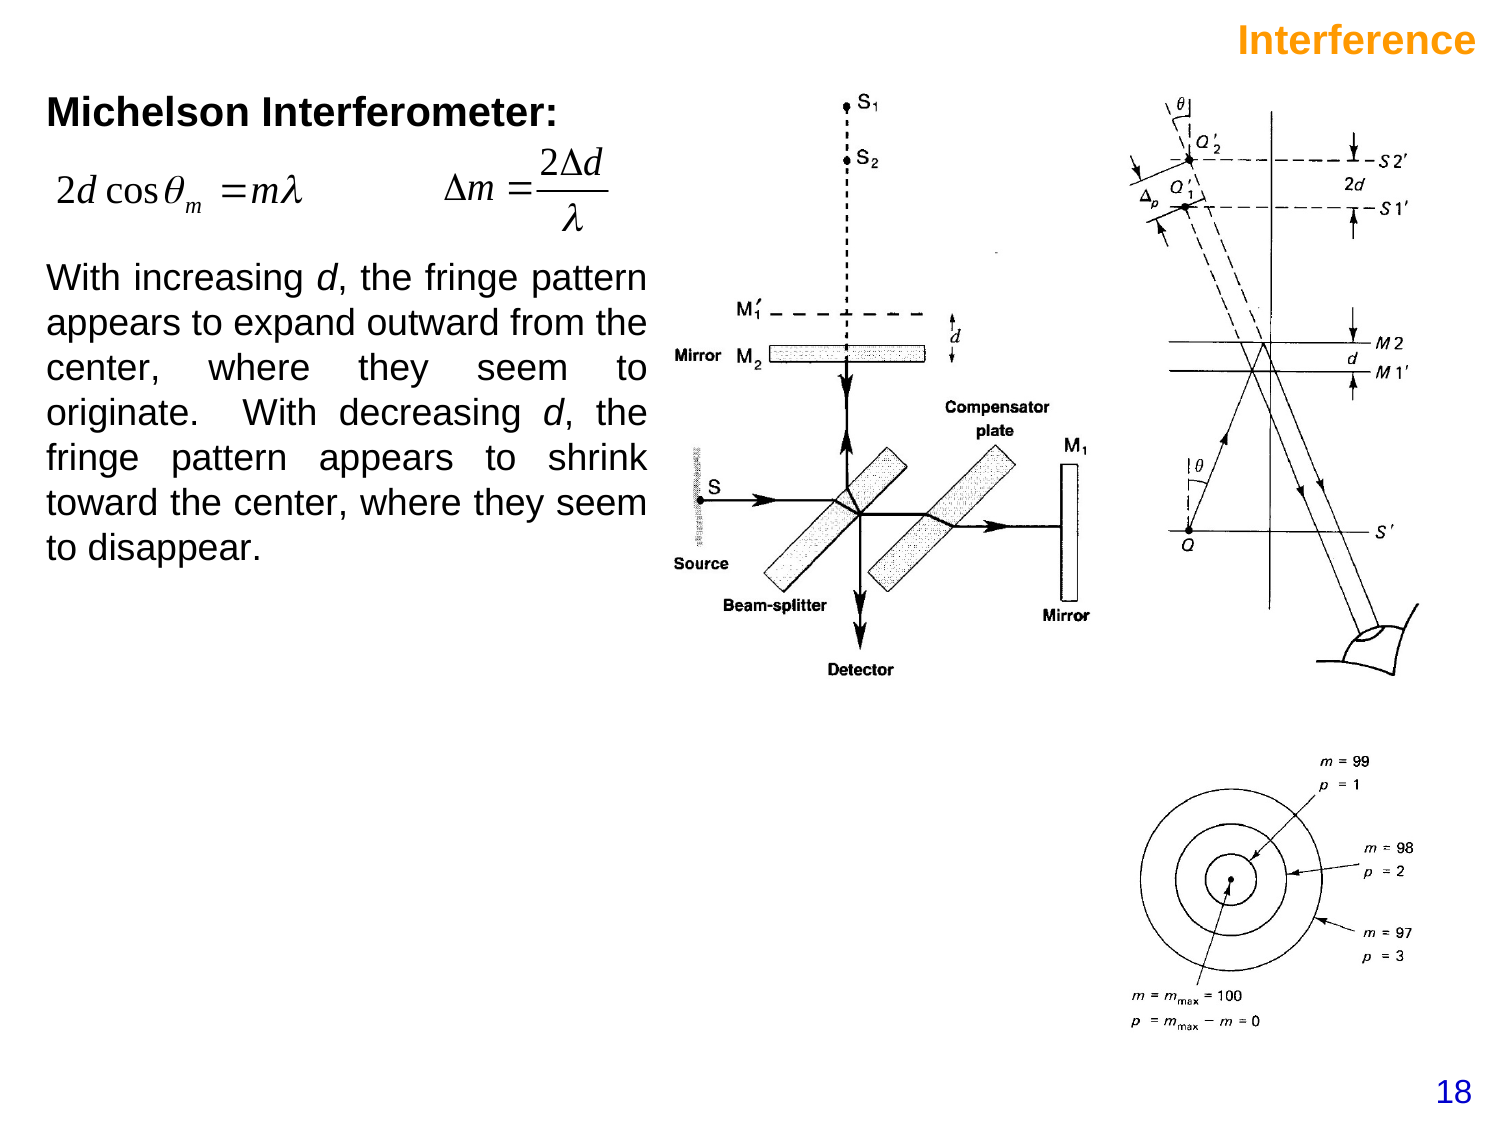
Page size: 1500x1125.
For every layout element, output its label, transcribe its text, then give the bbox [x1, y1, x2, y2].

text_box Interference [1237, 12, 1488, 63]
chart [437, 137, 616, 241]
text_box Michelson Interferometer: With increasing d, the fringe pattern appears to expand outward from the center, where they seem to originate. With decreasing d, the fringe pattern appears to shrink toward the center, where they seem to disappear. [31, 77, 663, 576]
picture [1125, 89, 1431, 686]
chart [50, 162, 311, 224]
text_box <number> [1324, 1062, 1488, 1107]
picture [1112, 737, 1433, 1041]
picture [664, 81, 1101, 686]
